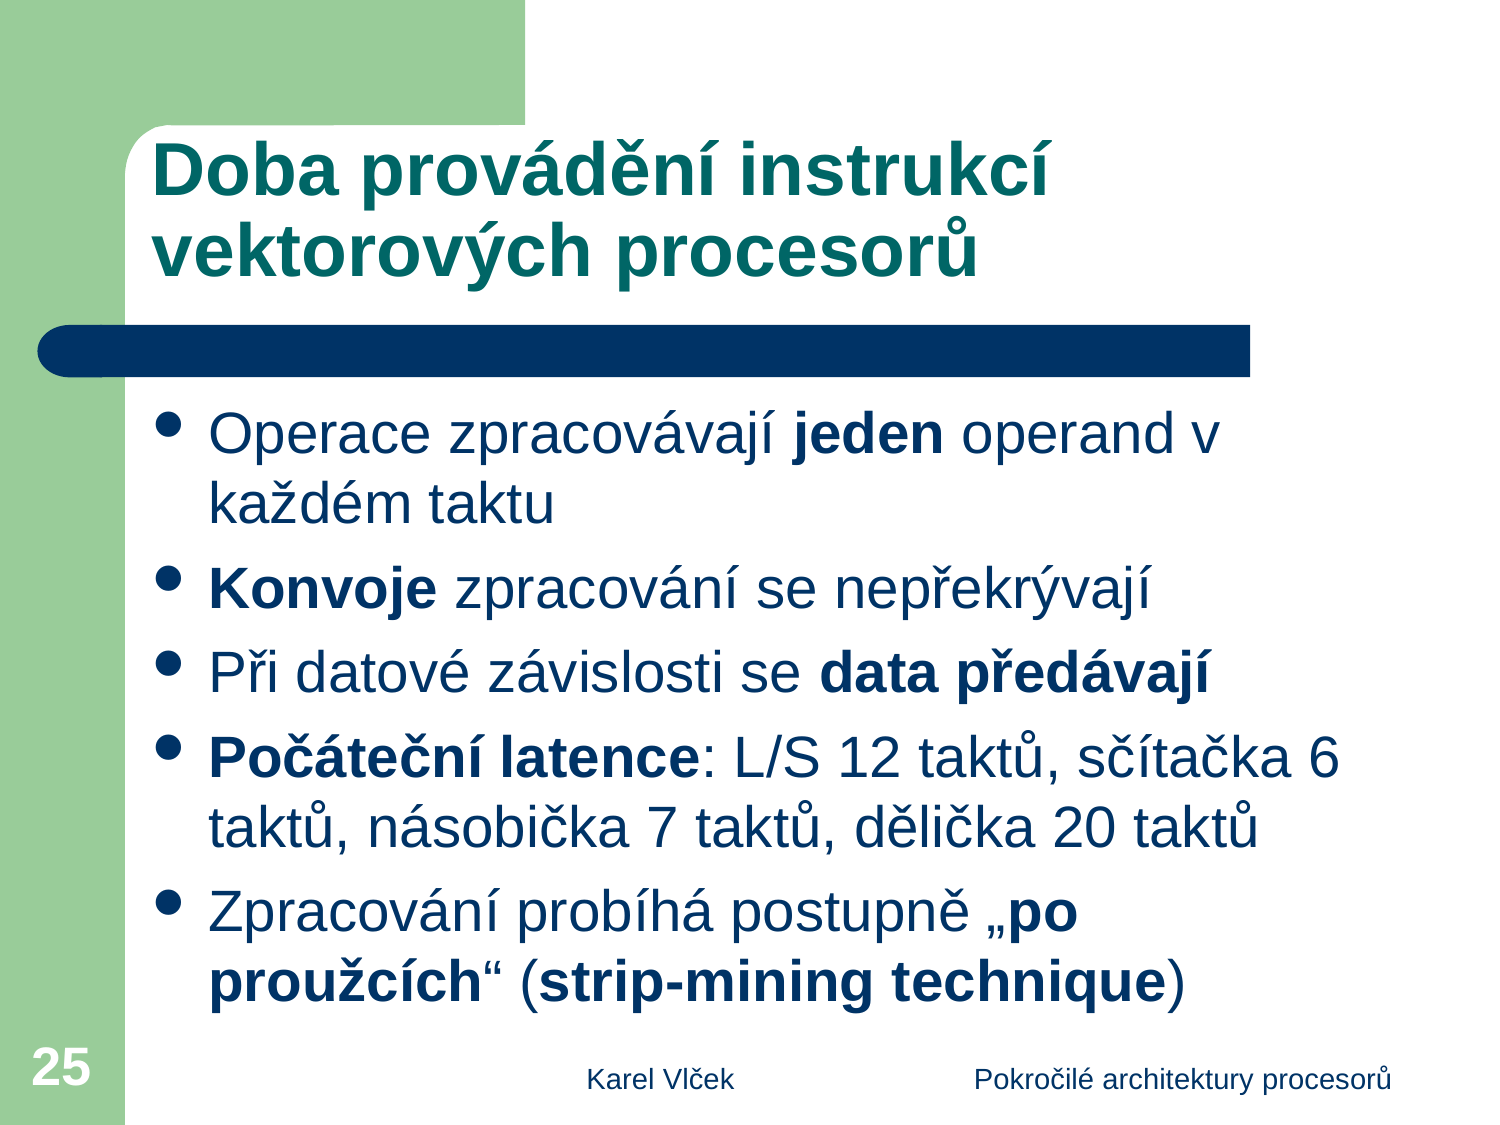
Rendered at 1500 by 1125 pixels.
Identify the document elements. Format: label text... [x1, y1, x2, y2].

title Doba provádění instrukcí vektorových procesorů [136, 123, 1414, 301]
list Operace zpracovávají jeden operand v každém taktu Konvoje zpracování se nepřekrývají Při datové závislosti se data předávají Počáteční latence: L/S 12 taktů, sčítačka 6 taktů, násobička 7 taktů, dělička 20 taktů Zpracování probíhá postupně „po proužcích“ (strip-mining technique) [137, 387, 1400, 1038]
